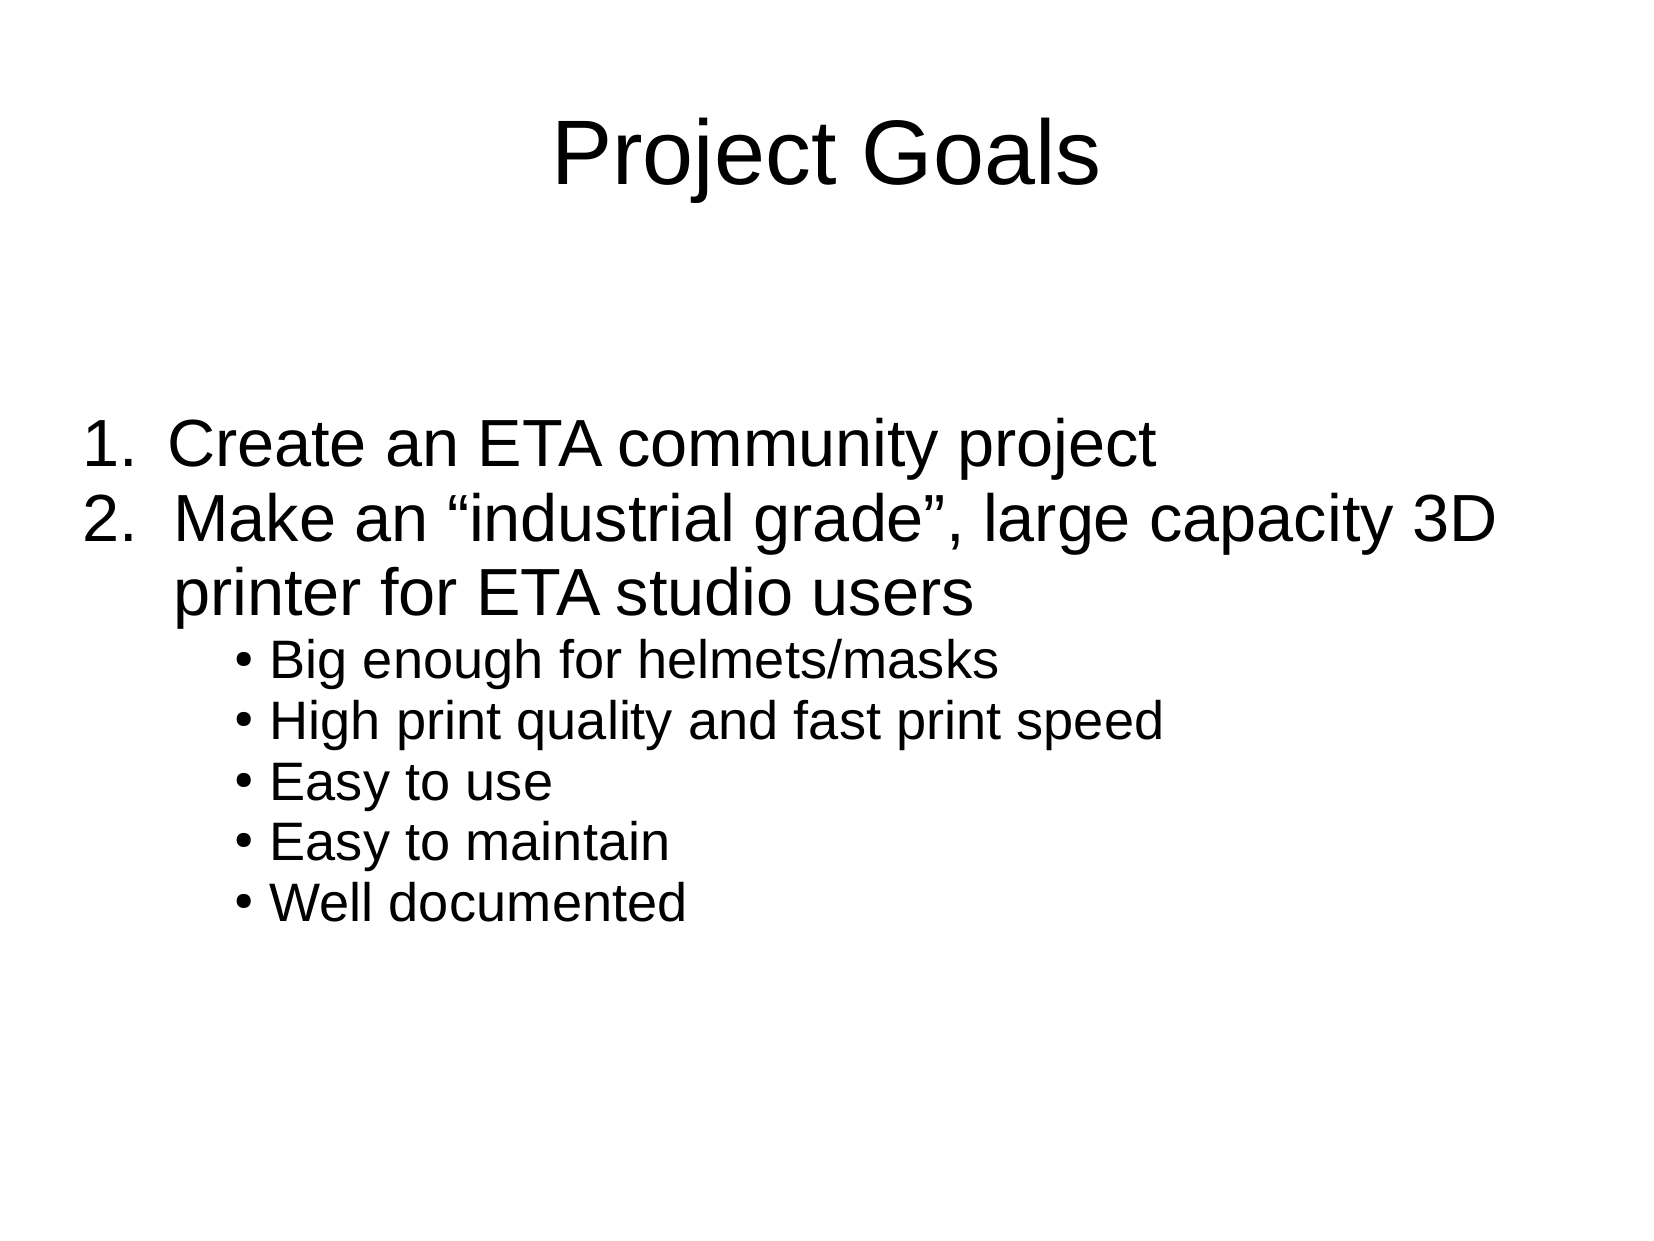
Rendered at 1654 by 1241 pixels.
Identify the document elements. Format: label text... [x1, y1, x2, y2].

title Project Goals [82, 49, 1571, 257]
subtitle Create an ETA community project Make an “industrial grade”, large capacity 3D printer for ETA studio users Big enough for helmets/masks High print quality and fast print speed Easy to use Easy to maintain Well documented [82, 290, 1571, 1109]
